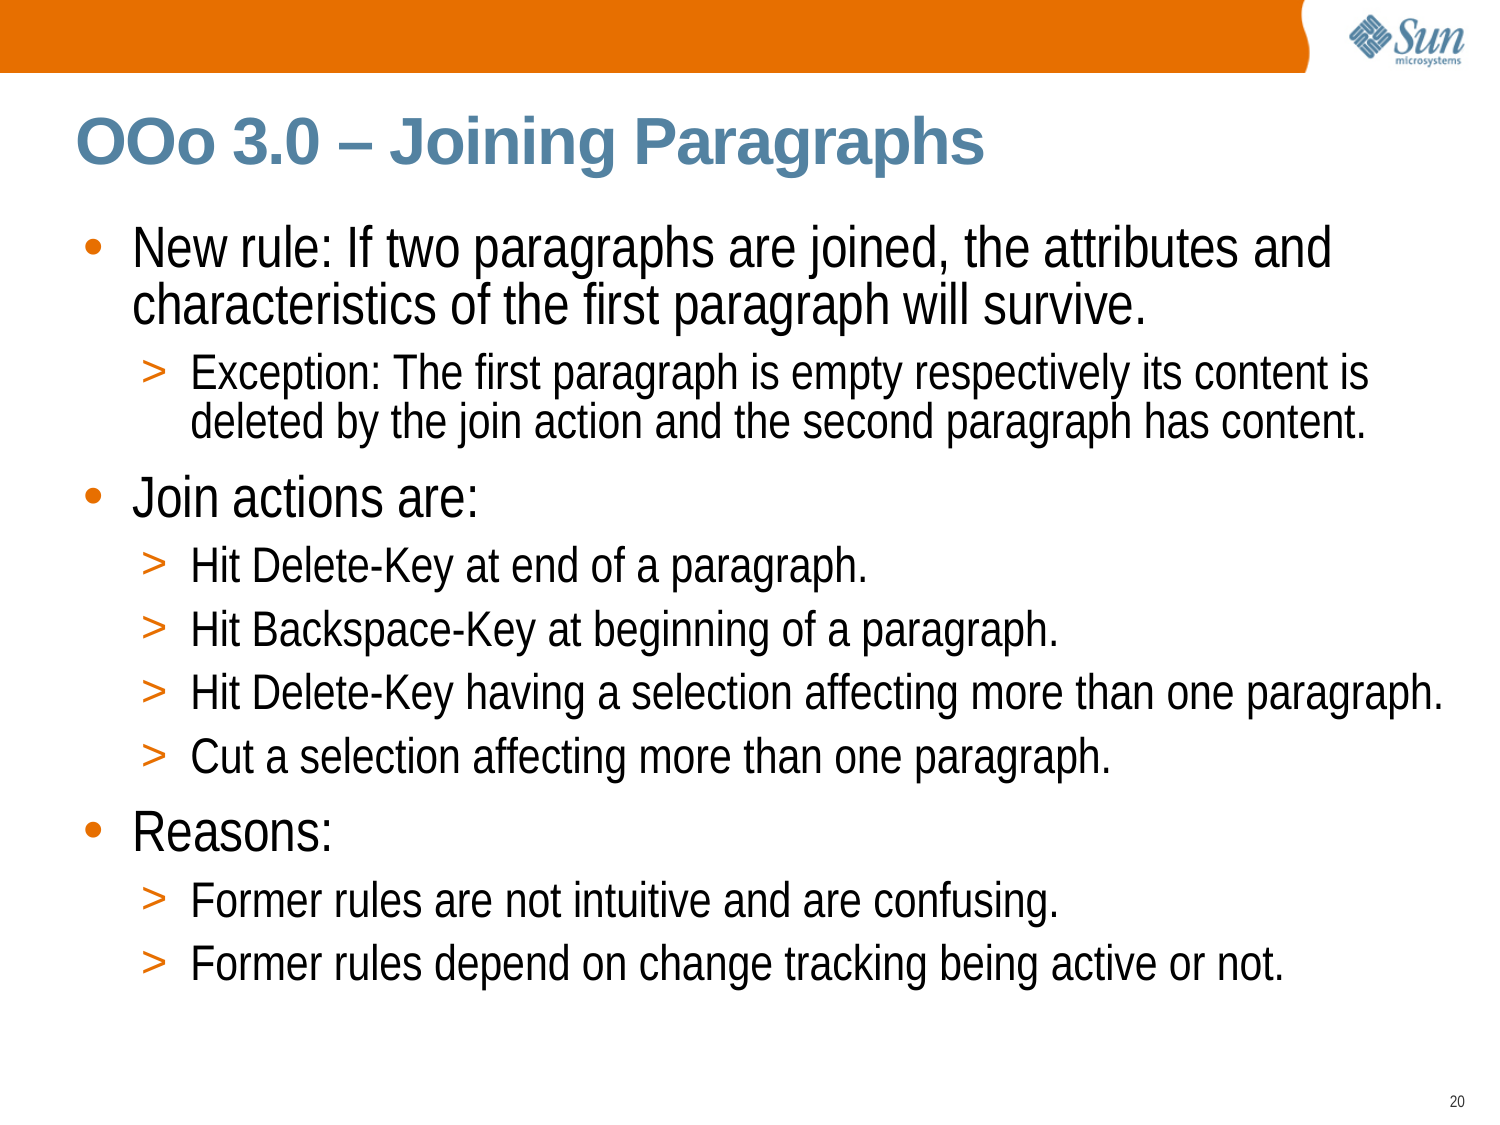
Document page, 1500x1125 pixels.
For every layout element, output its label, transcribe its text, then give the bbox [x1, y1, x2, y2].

title OOo 3.0 – Joining Paragraphs [75, 111, 1437, 215]
list New rule: If two paragraphs are joined, the attributes and characteristics of the first paragraph will survive. Exception: The first paragraph is empty respectively its content is deleted by the join action and the second paragraph has content. Join actions are: Hit Delete-Key at end of a paragraph. Hit Backspace-Key at beginning of a paragraph. Hit Delete-Key having a selection affecting more than one paragraph. Cut a selection affecting more than one paragraph. Reasons: Former rules are not intuitive and are confusing. Former rules depend on change tracking being active or not. [64, 222, 1461, 1027]
picture [0, 0, 1500, 73]
